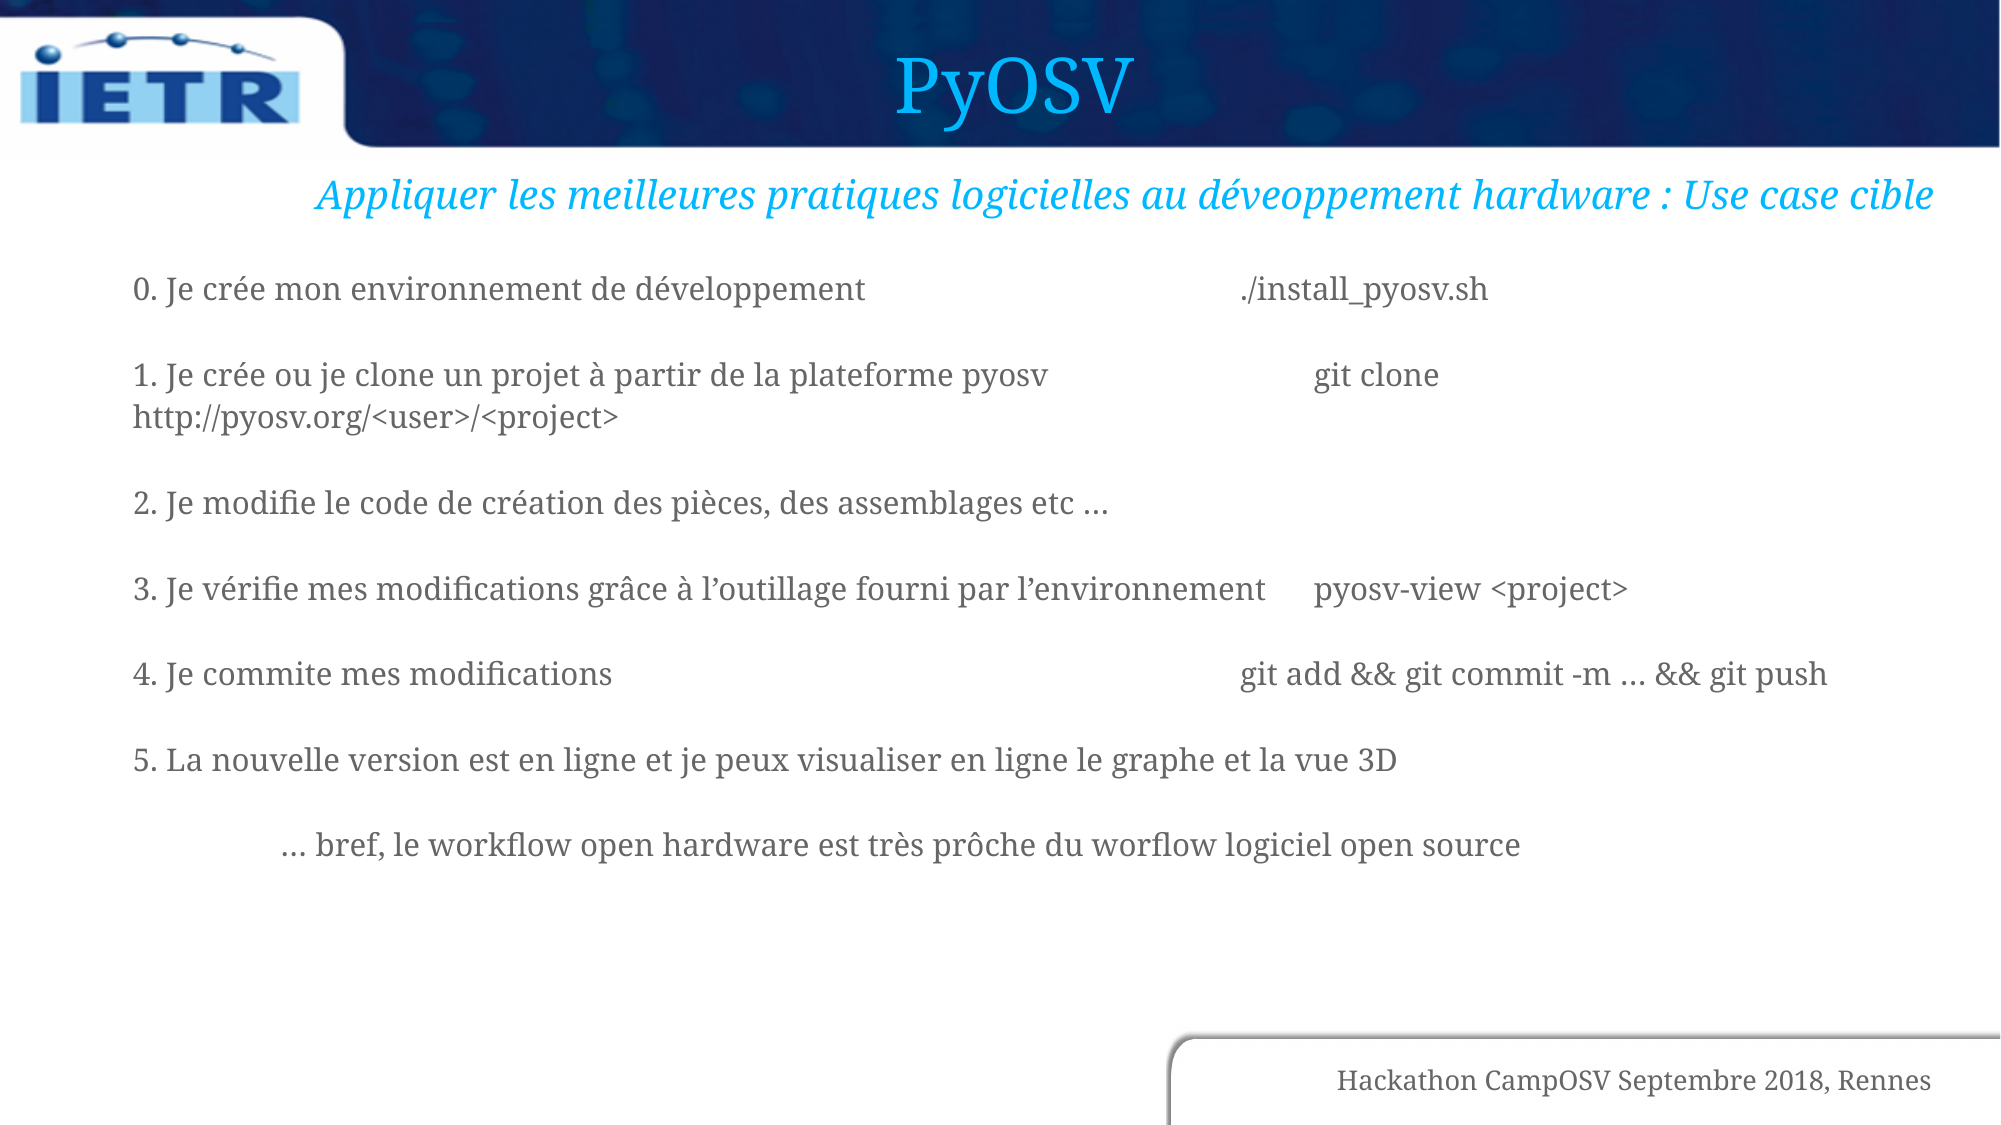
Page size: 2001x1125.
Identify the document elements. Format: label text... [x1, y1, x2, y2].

text_box Appliquer les meilleures pratiques logicielles au déveoppement hardware : Use case cible [301, 159, 1724, 253]
text_box Hackathon CampOSV Septembre 2018, Rennes [1322, 1054, 1914, 1106]
text_box PyOSV [879, 23, 1156, 143]
text_box 0. Je crée mon environnement de développement ./install_pyosv.sh 1. Je crée ou je clone un projet à partir de la plateforme pyosv git clone http://pyosv.org/<user>/<project> 2. Je modifie le code de création des pièces, des assemblages etc … 3. Je vérifie mes modifications grâce à l’outillage fourni par l’environnement pyosv-view <project> 4. Je commite mes modifications git add && git commit -m … && git push 5. La nouvelle version est en ligne et je peux visualiser en ligne le graphe et la vue 3D … bref, le workflow open hardware est très prôche du worflow logiciel open source [118, 259, 1867, 985]
picture [0, 0, 2000, 165]
picture [1166, 1024, 2001, 1125]
